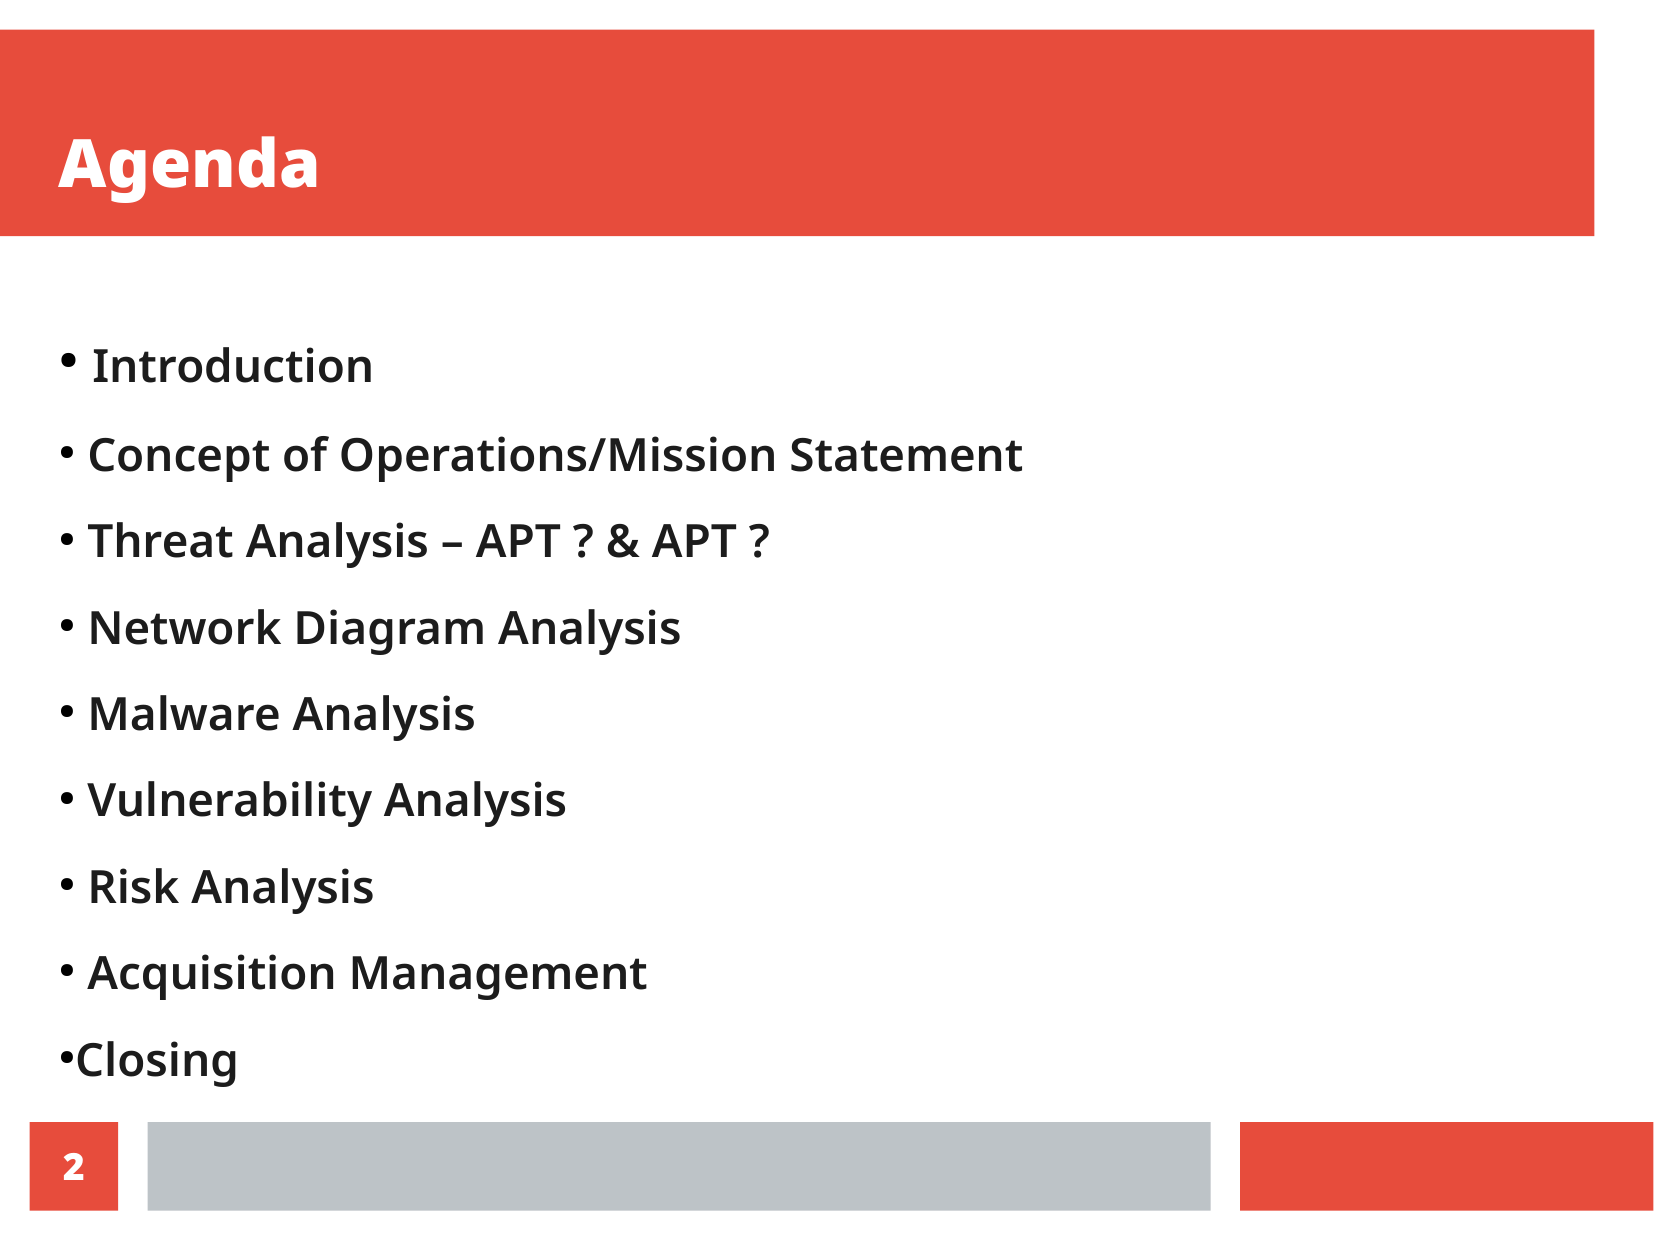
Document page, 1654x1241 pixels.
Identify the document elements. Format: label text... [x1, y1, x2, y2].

list Introduction Concept of Operations/Mission Statement Threat Analysis – APT ? & APT ? Network Diagram Analysis Malware Analysis Vulnerability Analysis Risk Analysis Acquisition Management Closing [59, 324, 1565, 1093]
title Agenda [59, 59, 1595, 207]
